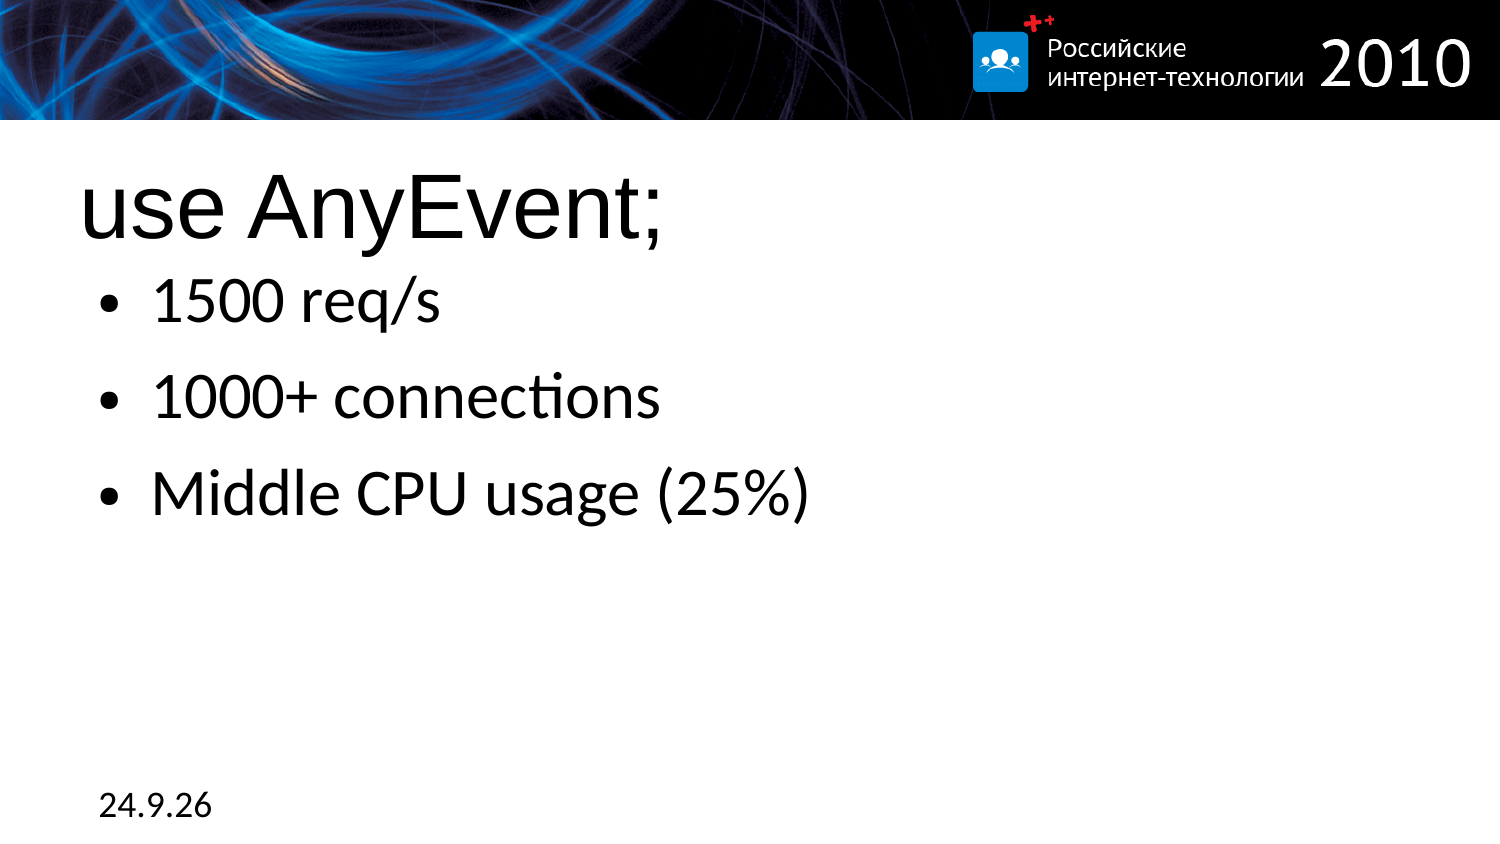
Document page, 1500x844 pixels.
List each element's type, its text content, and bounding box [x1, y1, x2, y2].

title use AnyEvent; [79, 149, 1430, 264]
list 1500 req/s 1000+ connections Middle CPU usage (25%) [79, 272, 1430, 750]
picture [0, 0, 1500, 120]
